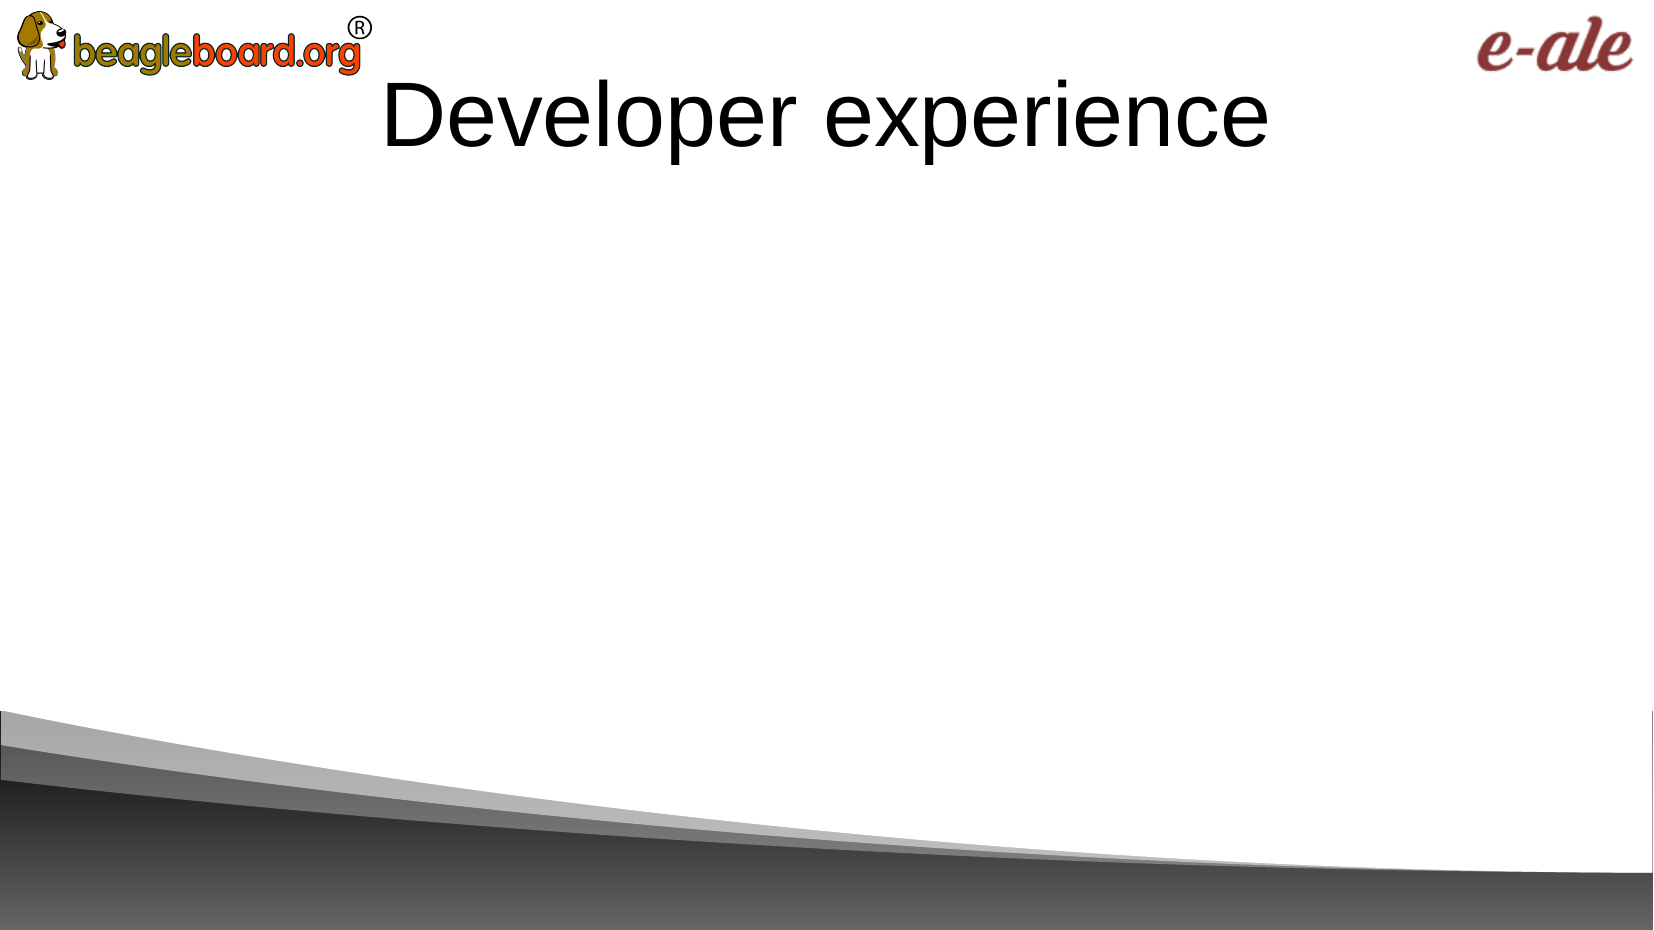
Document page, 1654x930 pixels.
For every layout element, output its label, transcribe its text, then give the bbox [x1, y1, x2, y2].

title Developer experience [82, 37, 1571, 193]
picture [1475, 14, 1636, 74]
picture [17, 11, 372, 80]
